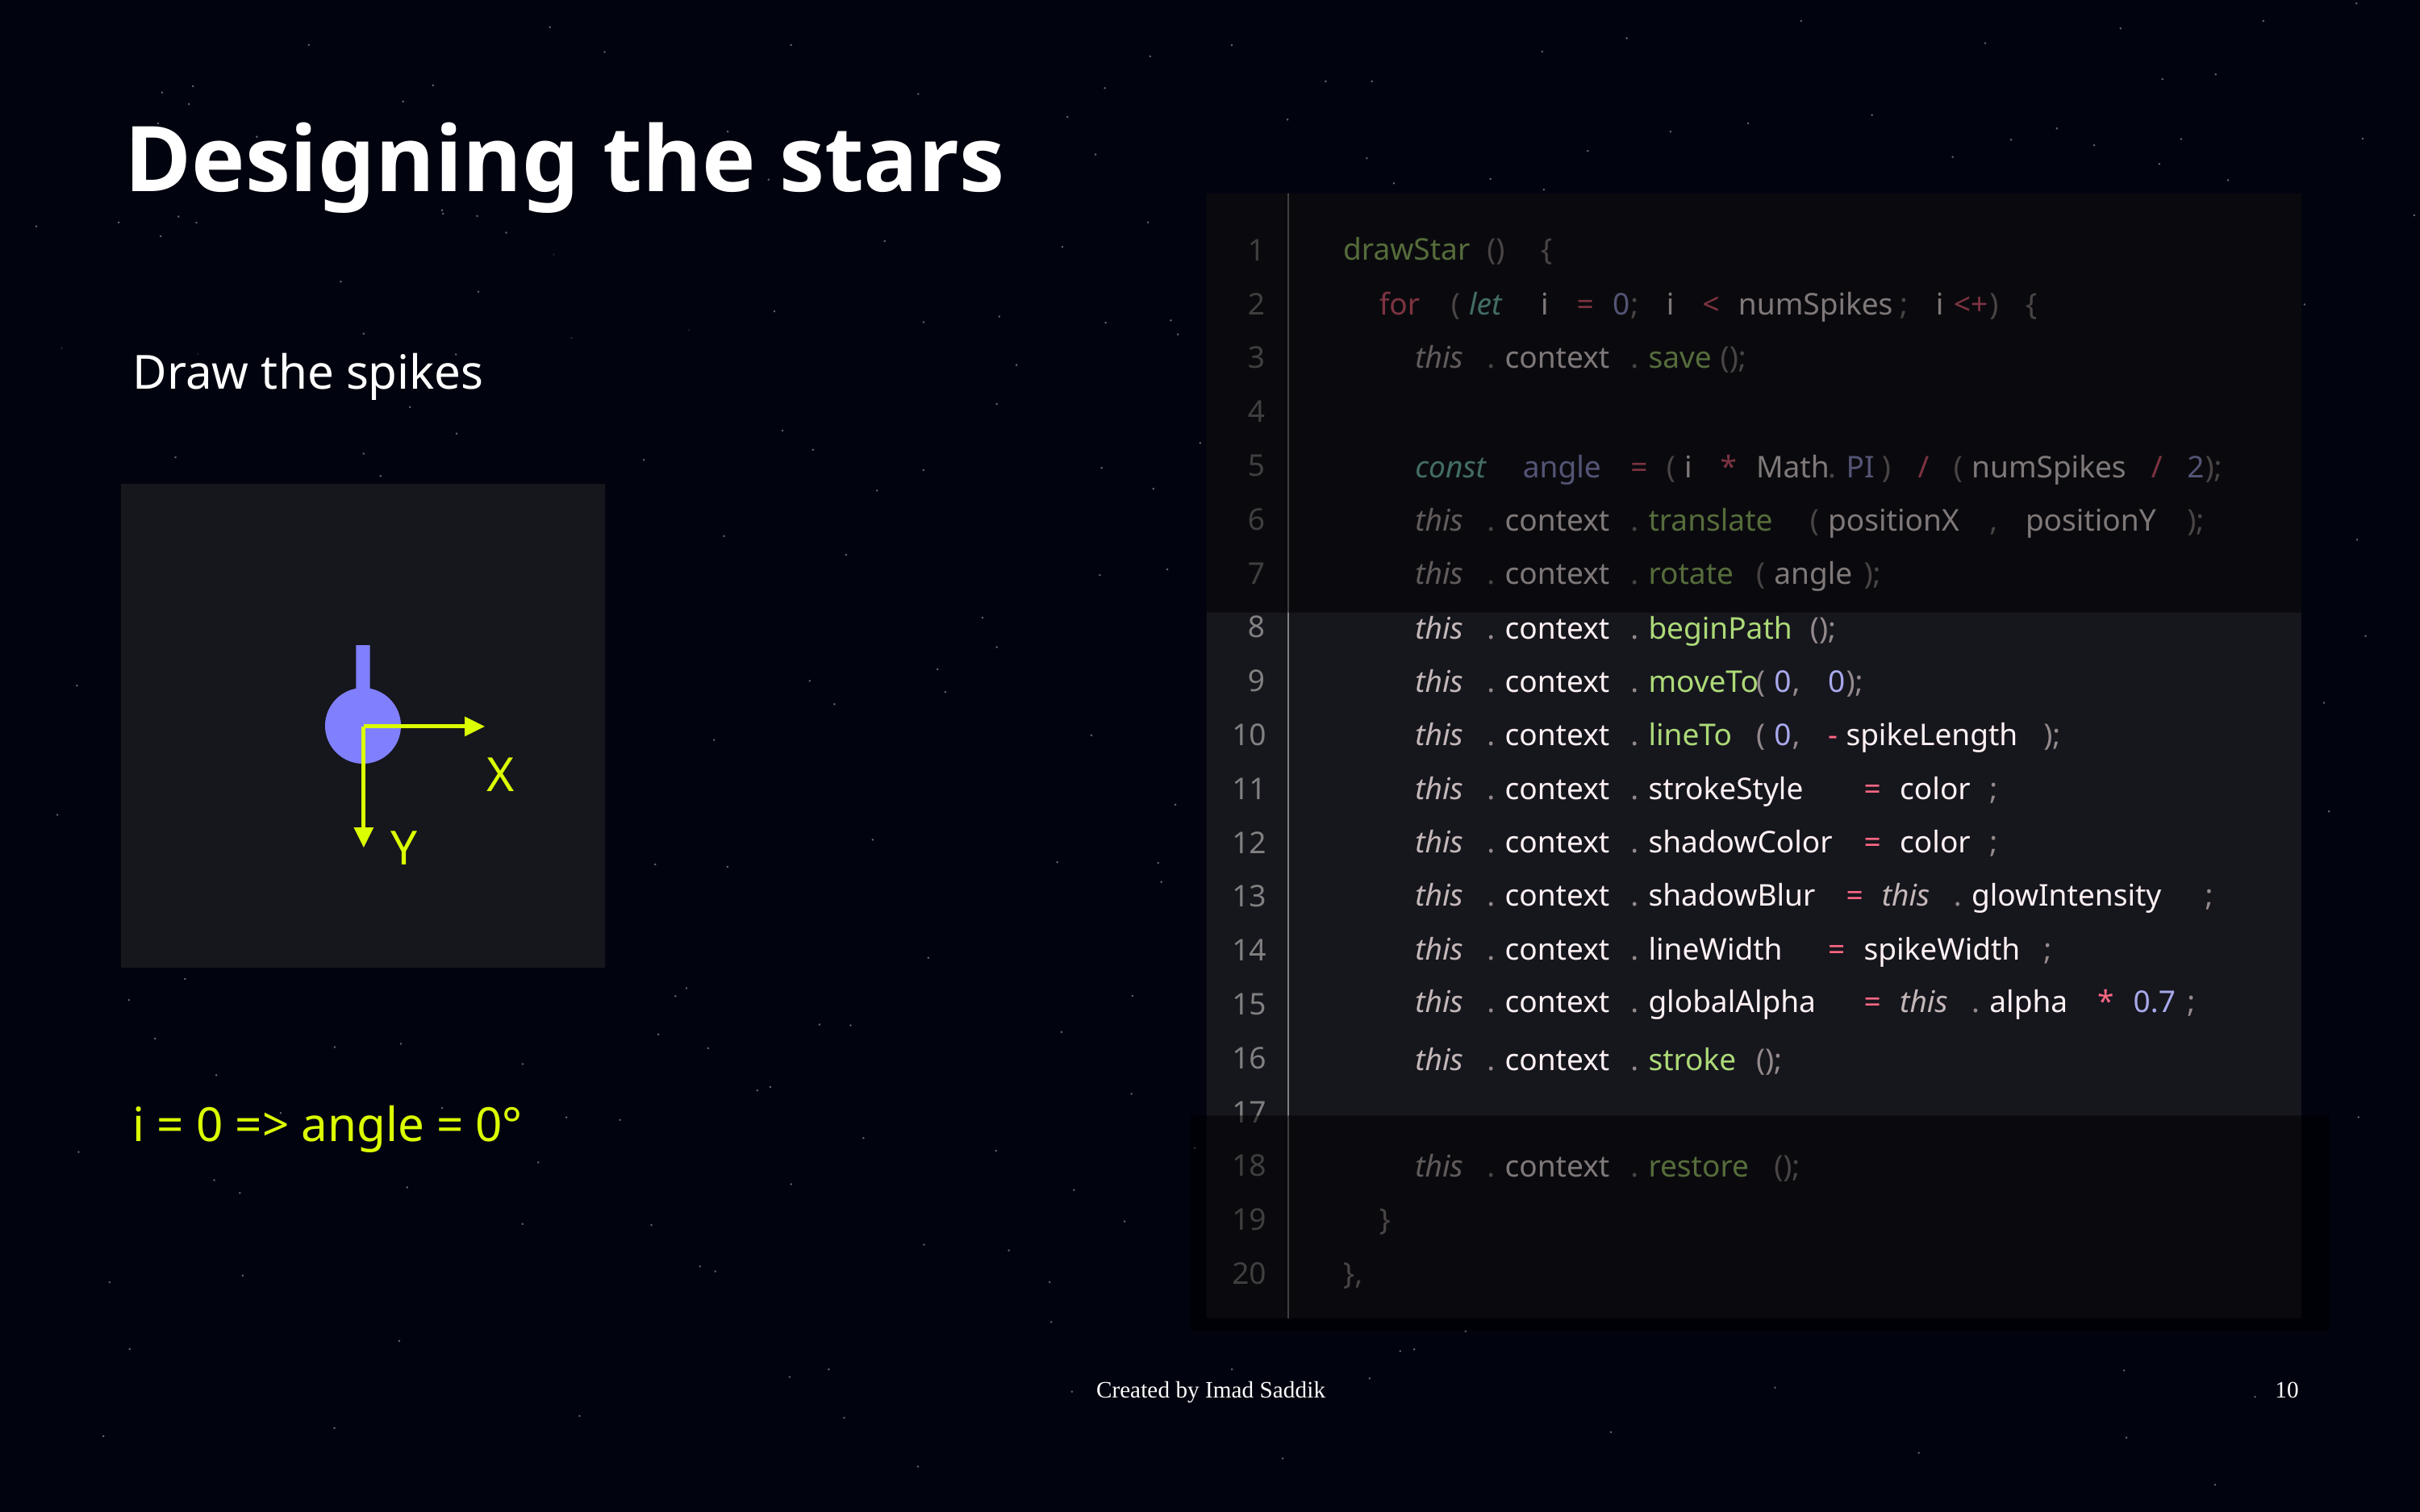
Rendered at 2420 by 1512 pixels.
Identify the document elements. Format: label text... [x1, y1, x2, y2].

picture [121, 484, 606, 968]
text_box i = 0 => angle = 0° [121, 1089, 727, 1158]
text_box Designing the stars [112, 61, 1411, 251]
text_box X [475, 739, 566, 808]
text_box Y [379, 812, 470, 881]
picture [1206, 613, 2302, 1115]
text_box [1206, 194, 2302, 613]
text_box [1190, 1115, 2330, 1331]
text_box Draw the spikes [121, 301, 727, 454]
